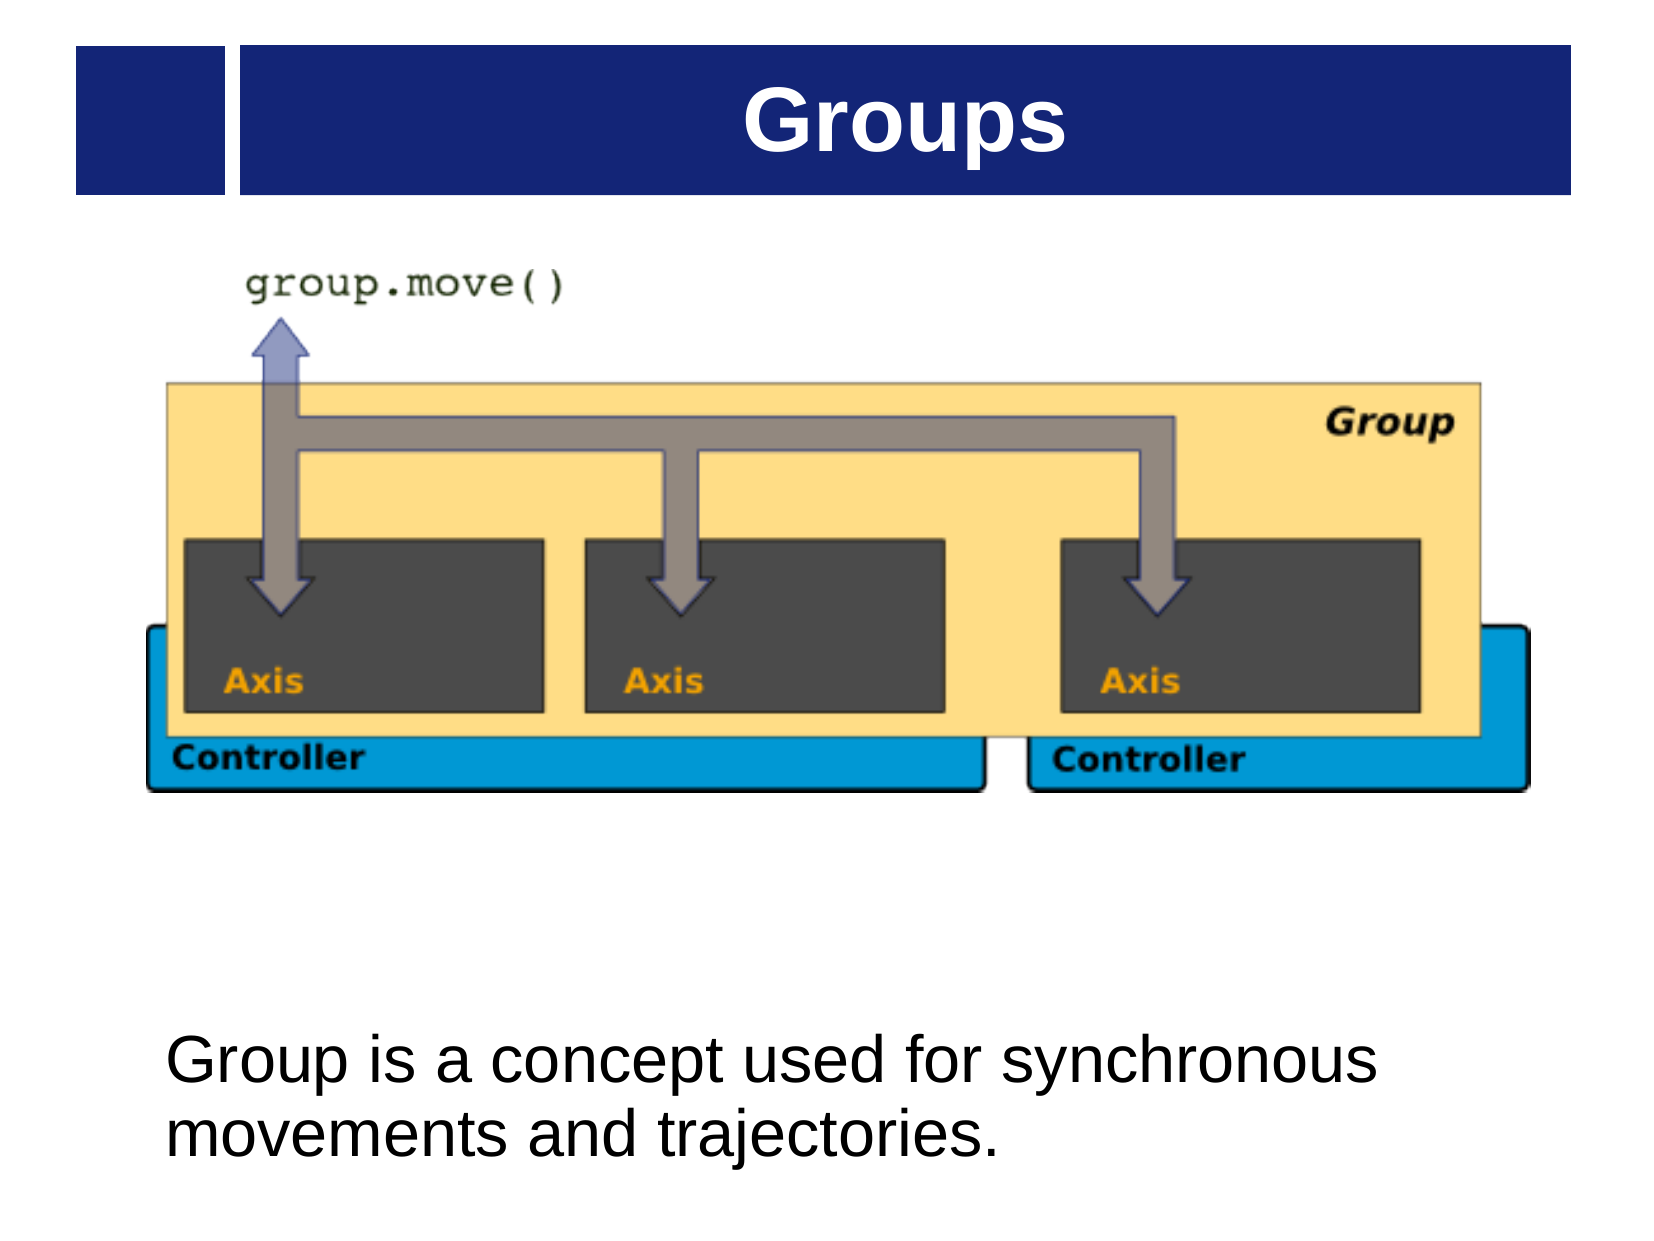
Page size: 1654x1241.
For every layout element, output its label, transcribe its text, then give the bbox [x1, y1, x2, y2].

picture [146, 269, 1531, 794]
subtitle Group is a concept used for synchronous movements and trajectories. [165, 1005, 1489, 1188]
text_box [75, 45, 226, 196]
title Groups [240, 45, 1571, 196]
